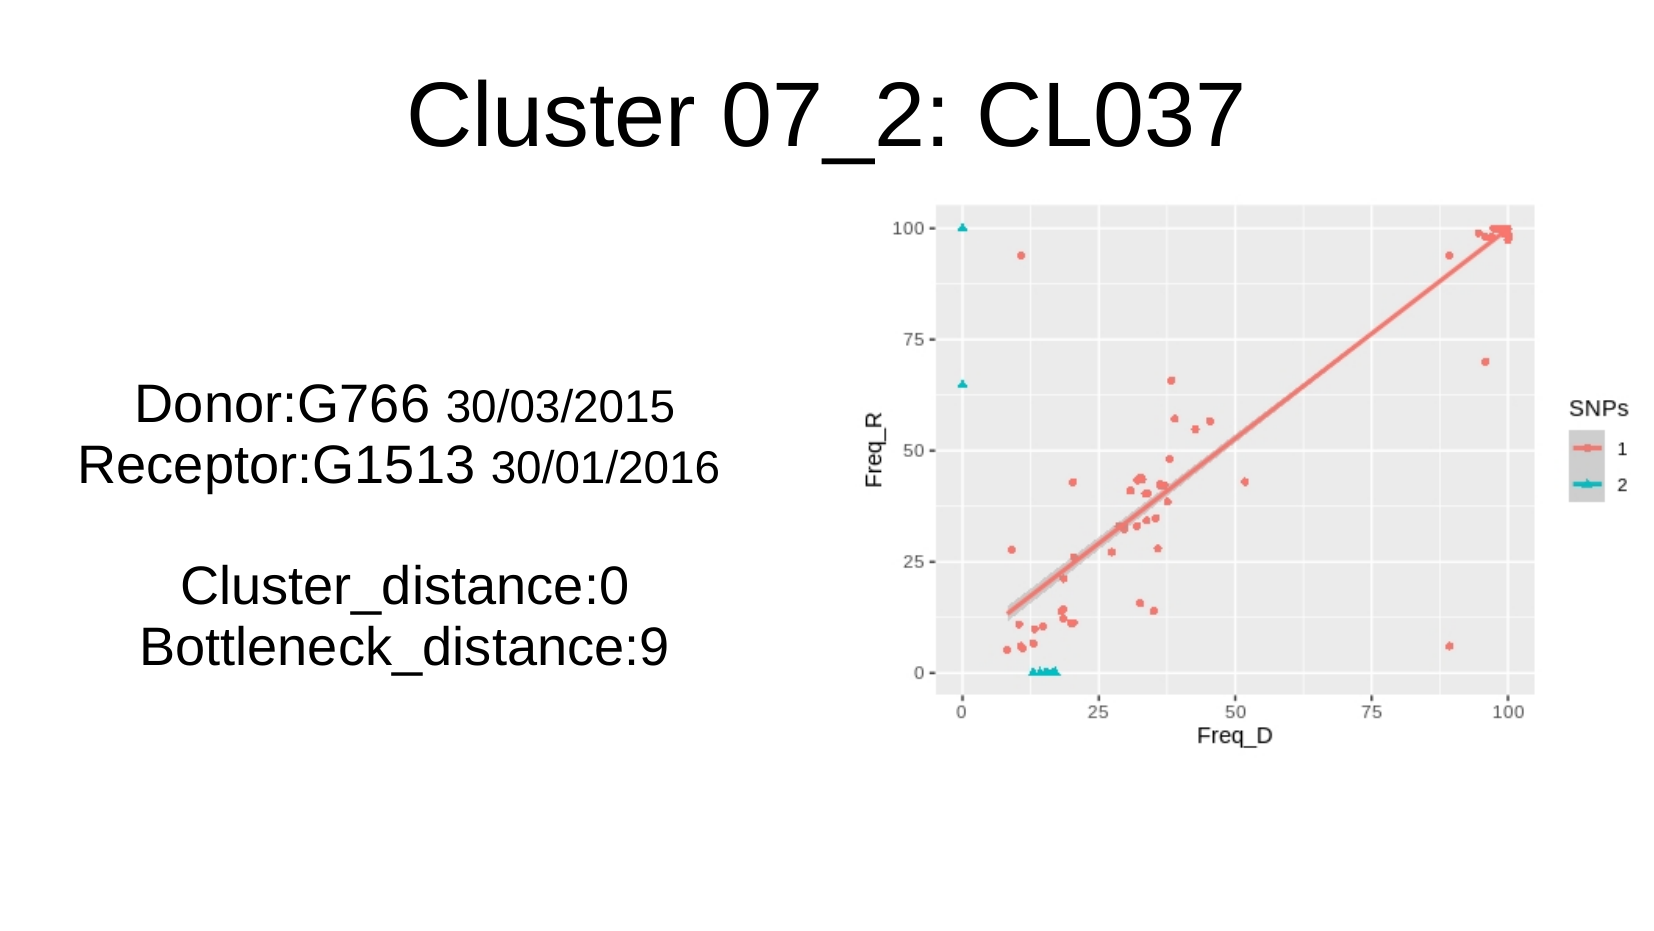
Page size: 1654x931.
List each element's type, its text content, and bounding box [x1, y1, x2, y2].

picture [855, 194, 1652, 759]
title Cluster 07_2: CL037 [82, 37, 1571, 193]
text_box Donor:G766 30/03/2015 Receptor:G1513 30/01/2016 Cluster_distance:0 Bottleneck_distance:9 [30, 255, 781, 796]
